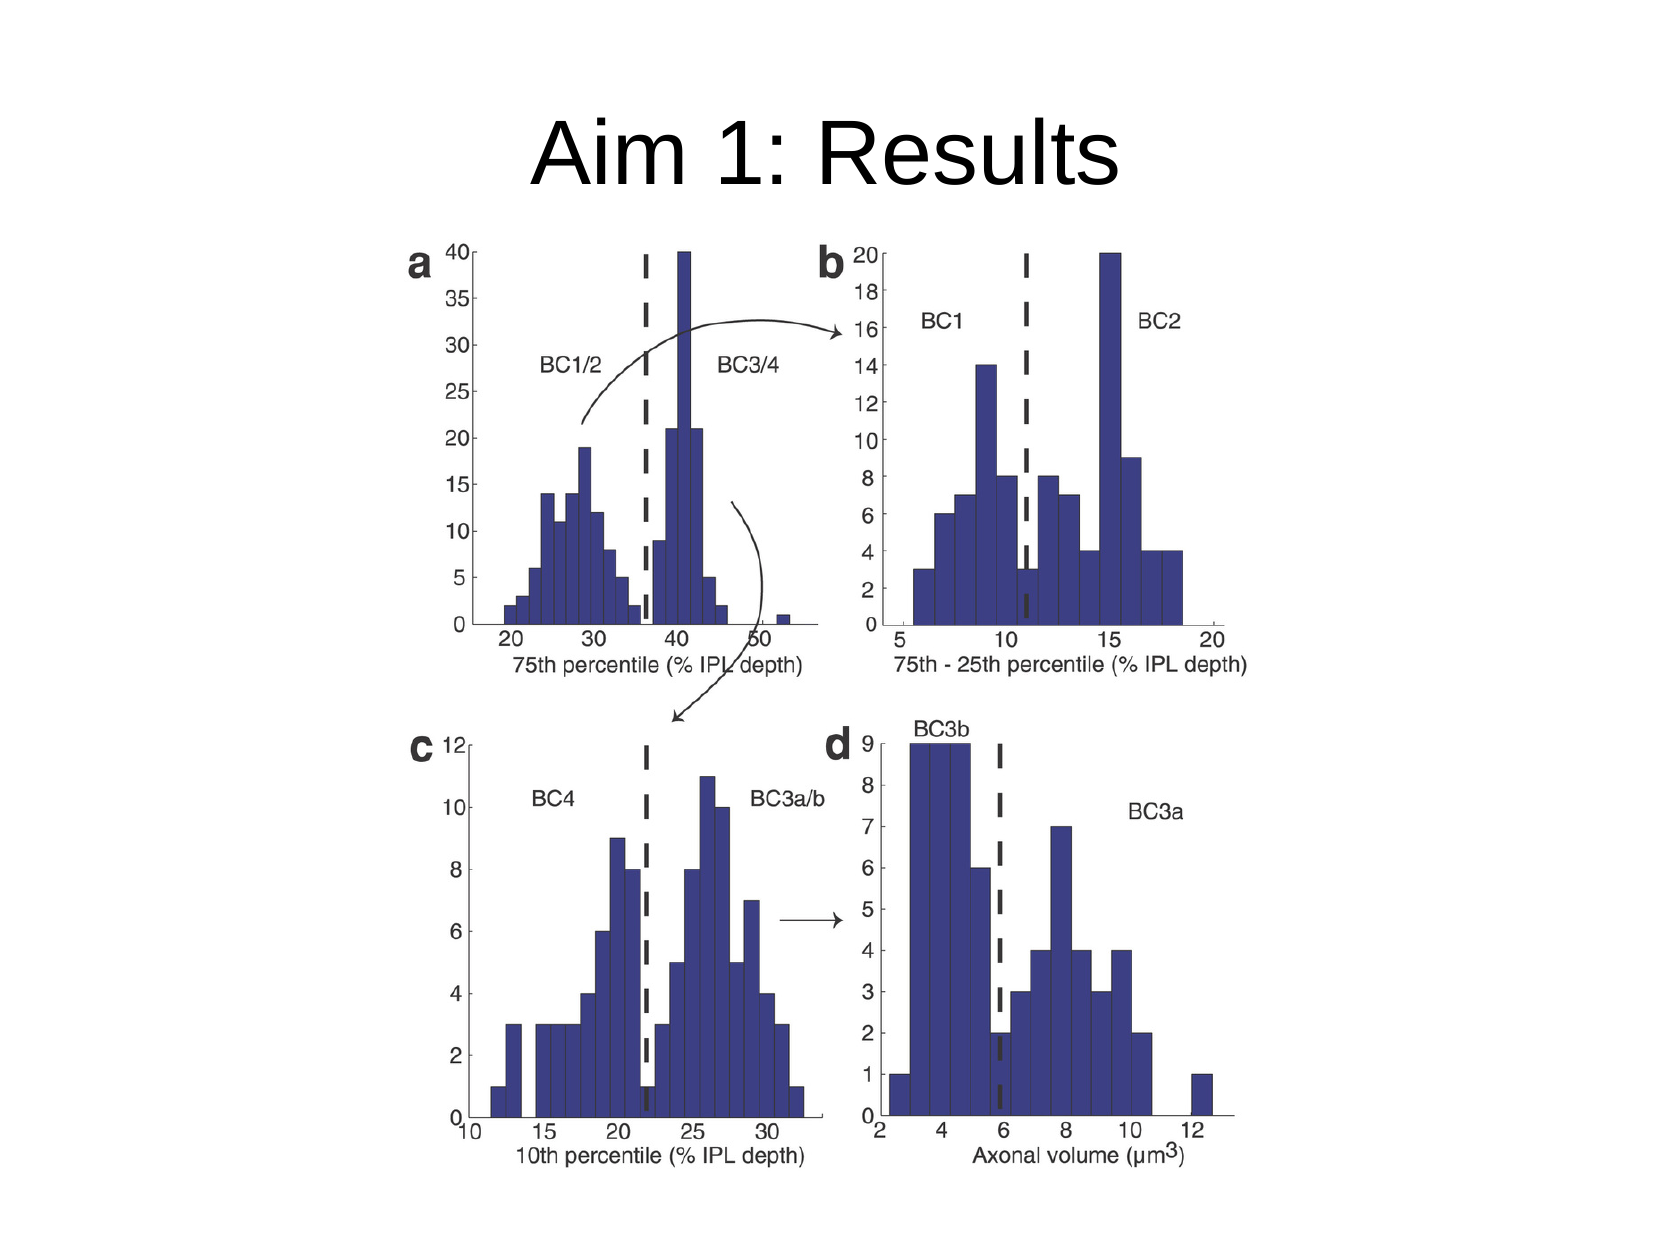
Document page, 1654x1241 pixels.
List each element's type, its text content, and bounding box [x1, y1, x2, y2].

picture [404, 239, 1250, 1181]
title Aim 1: Results [82, 49, 1571, 257]
